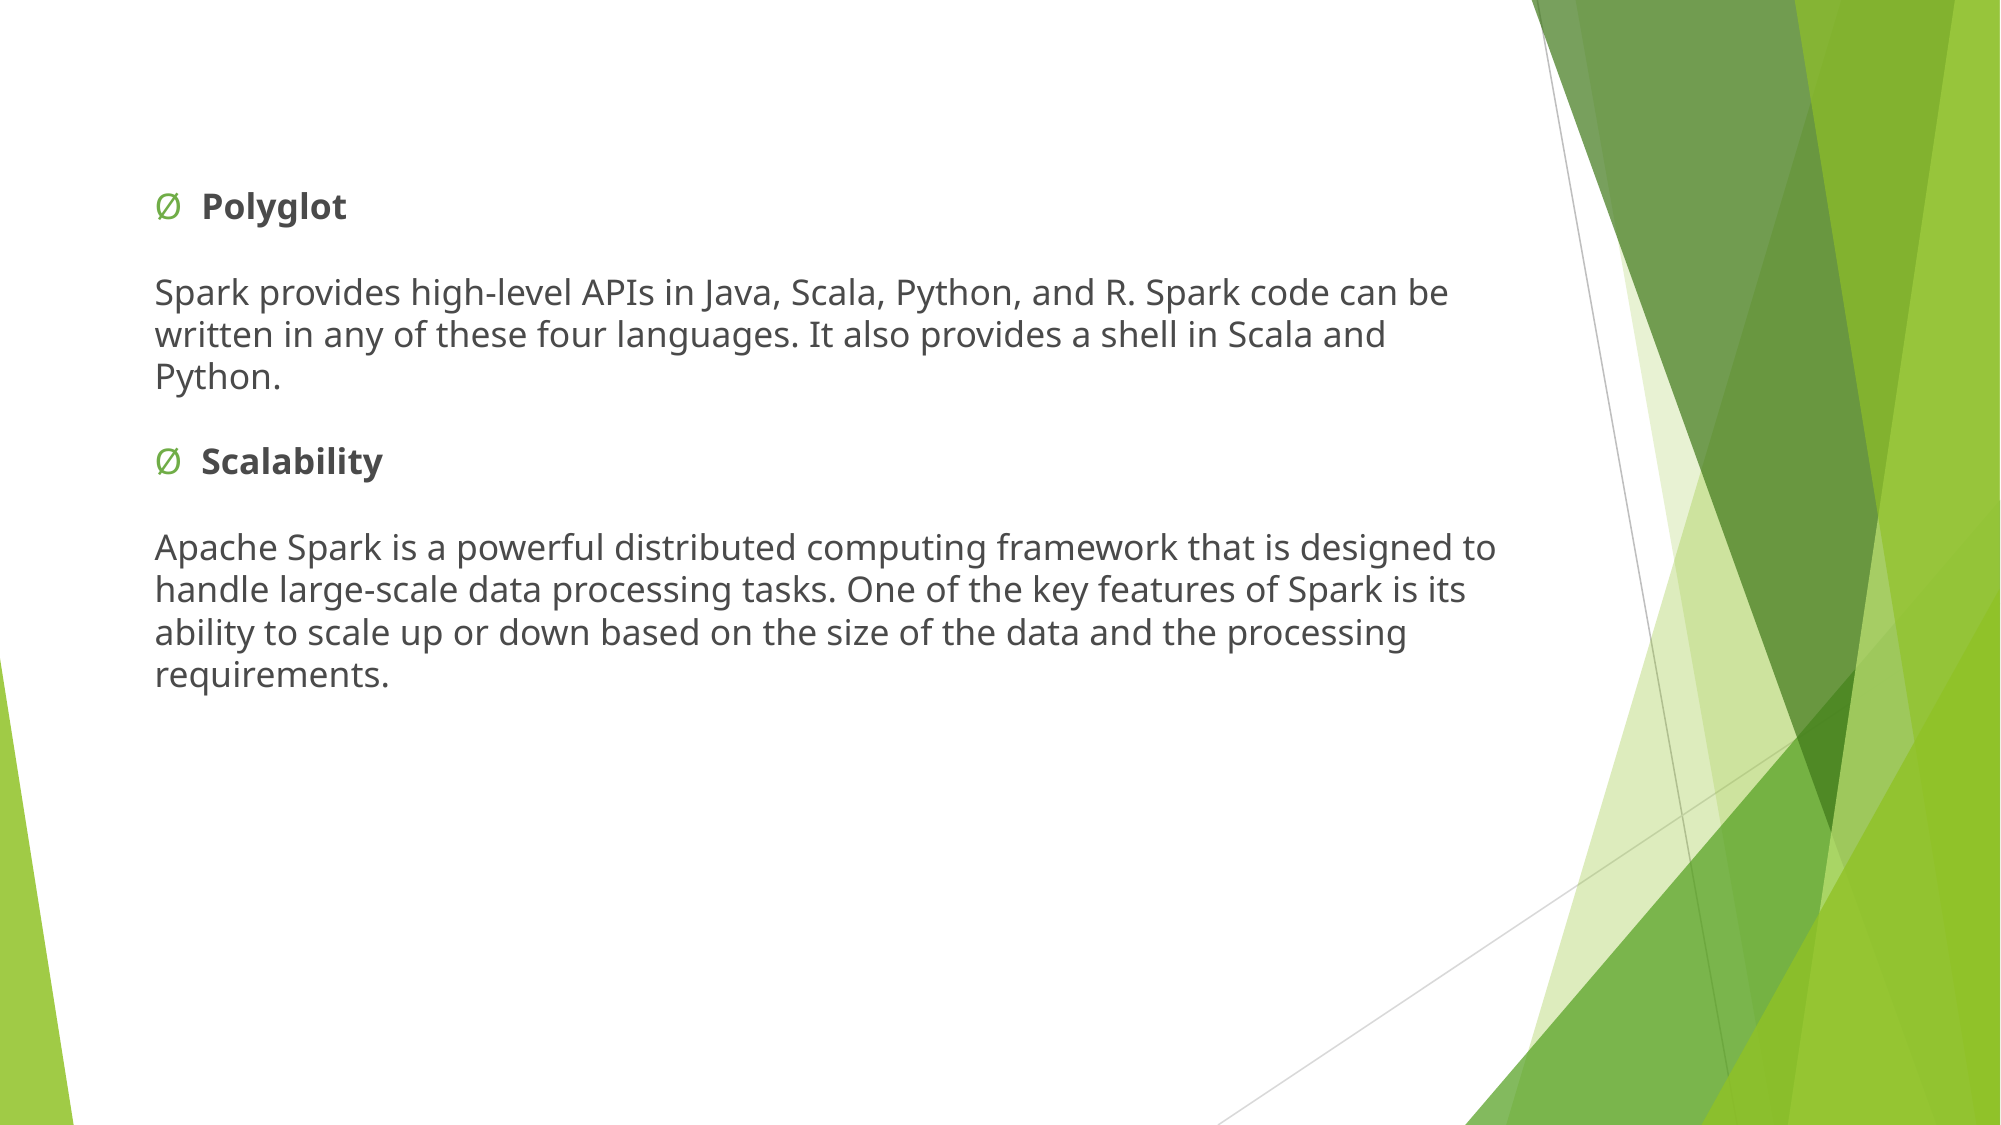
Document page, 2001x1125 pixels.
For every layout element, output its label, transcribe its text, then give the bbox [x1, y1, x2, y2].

text_box Polyglot Spark provides high-level APIs in Java, Scala, Python, and R. Spark code can be written in any of these four languages. It also provides a shell in Scala and Python. Scalability Apache Spark is a powerful distributed computing framework that is designed to handle large-scale data processing tasks. One of the key features of Spark is its ability to scale up or down based on the size of the data and the processing requirements. [139, 176, 1522, 793]
